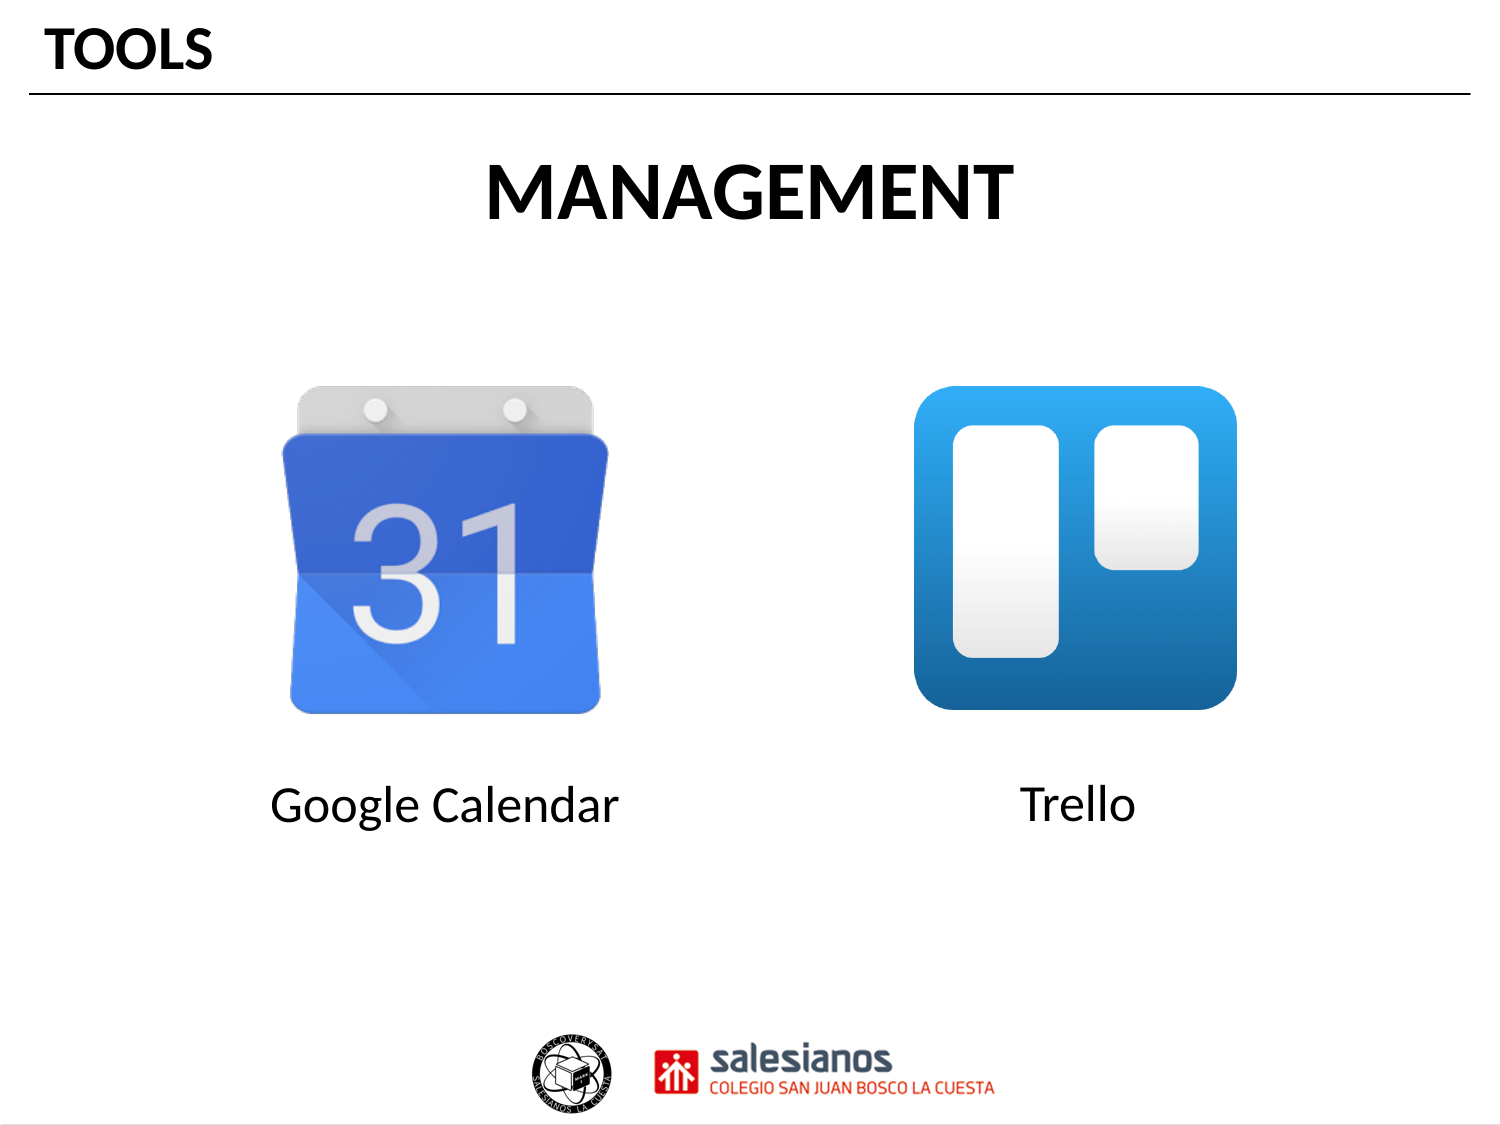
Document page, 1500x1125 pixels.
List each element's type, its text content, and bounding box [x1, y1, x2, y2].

picture [0, 0, 1500, 1125]
text_box TOOLS [29, 0, 1472, 90]
text_box MANAGEMENT [35, 128, 1465, 244]
text_box Trello [855, 761, 1301, 839]
text_box Google Calendar [222, 762, 668, 841]
